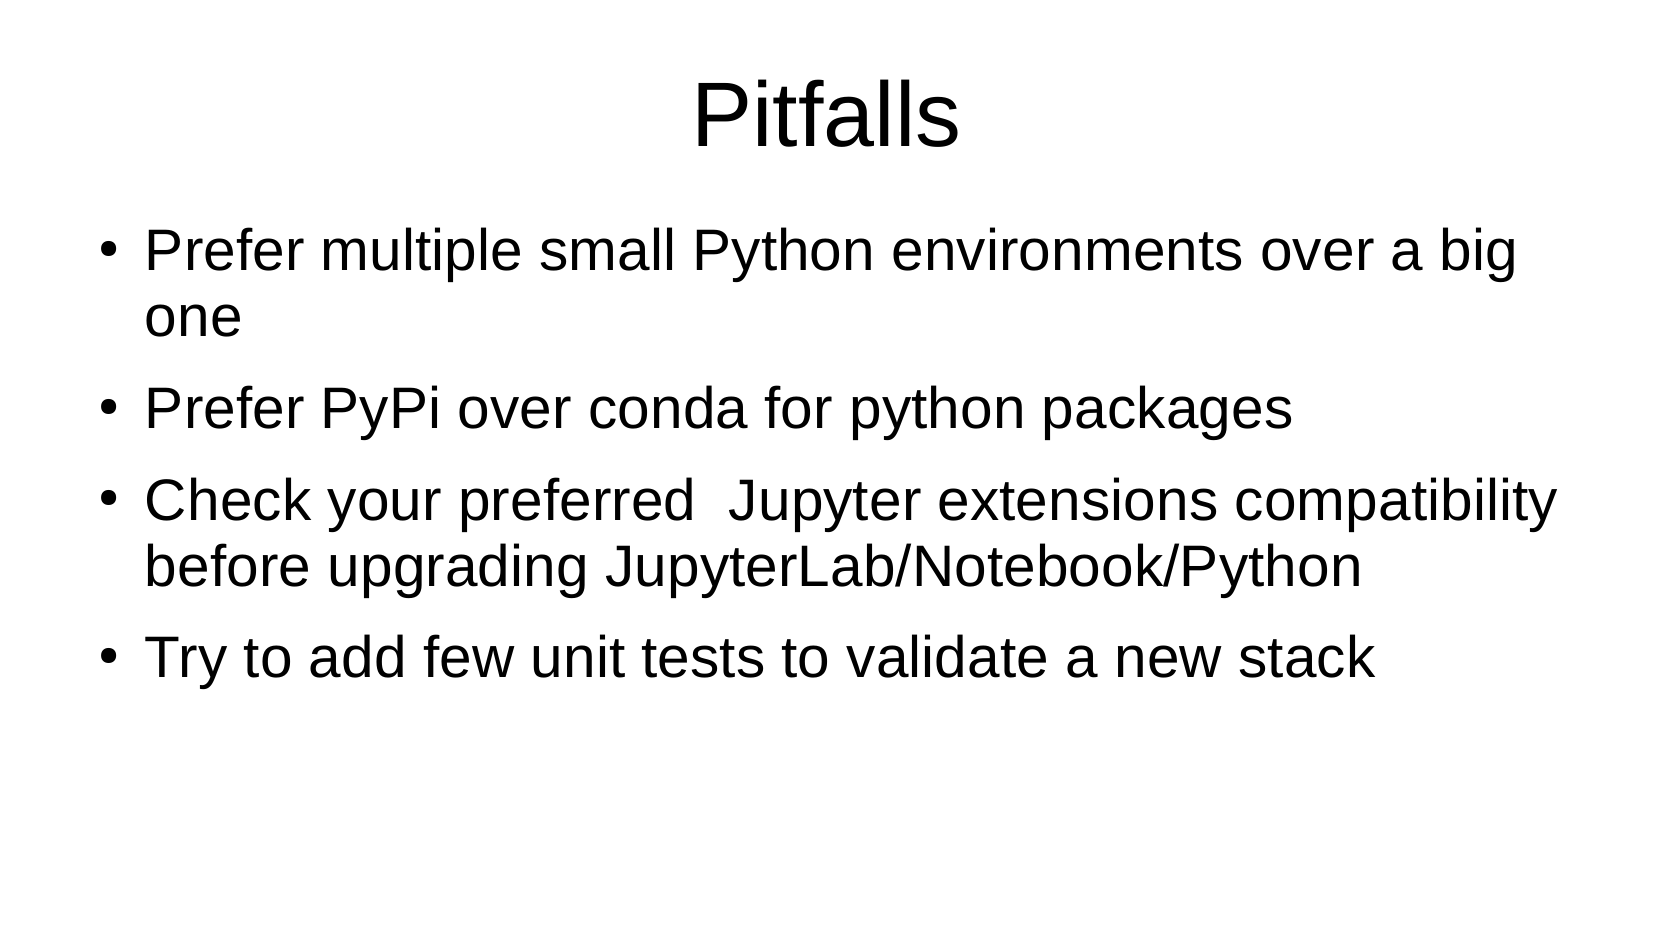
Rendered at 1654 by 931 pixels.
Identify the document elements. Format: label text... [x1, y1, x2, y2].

list Prefer multiple small Python environments over a big one Prefer PyPi over conda for python packages Check your preferred Jupyter extensions compatibility before upgrading JupyterLab/Notebook/Python Try to add few unit tests to validate a new stack [82, 217, 1571, 758]
title Pitfalls [82, 37, 1571, 193]
